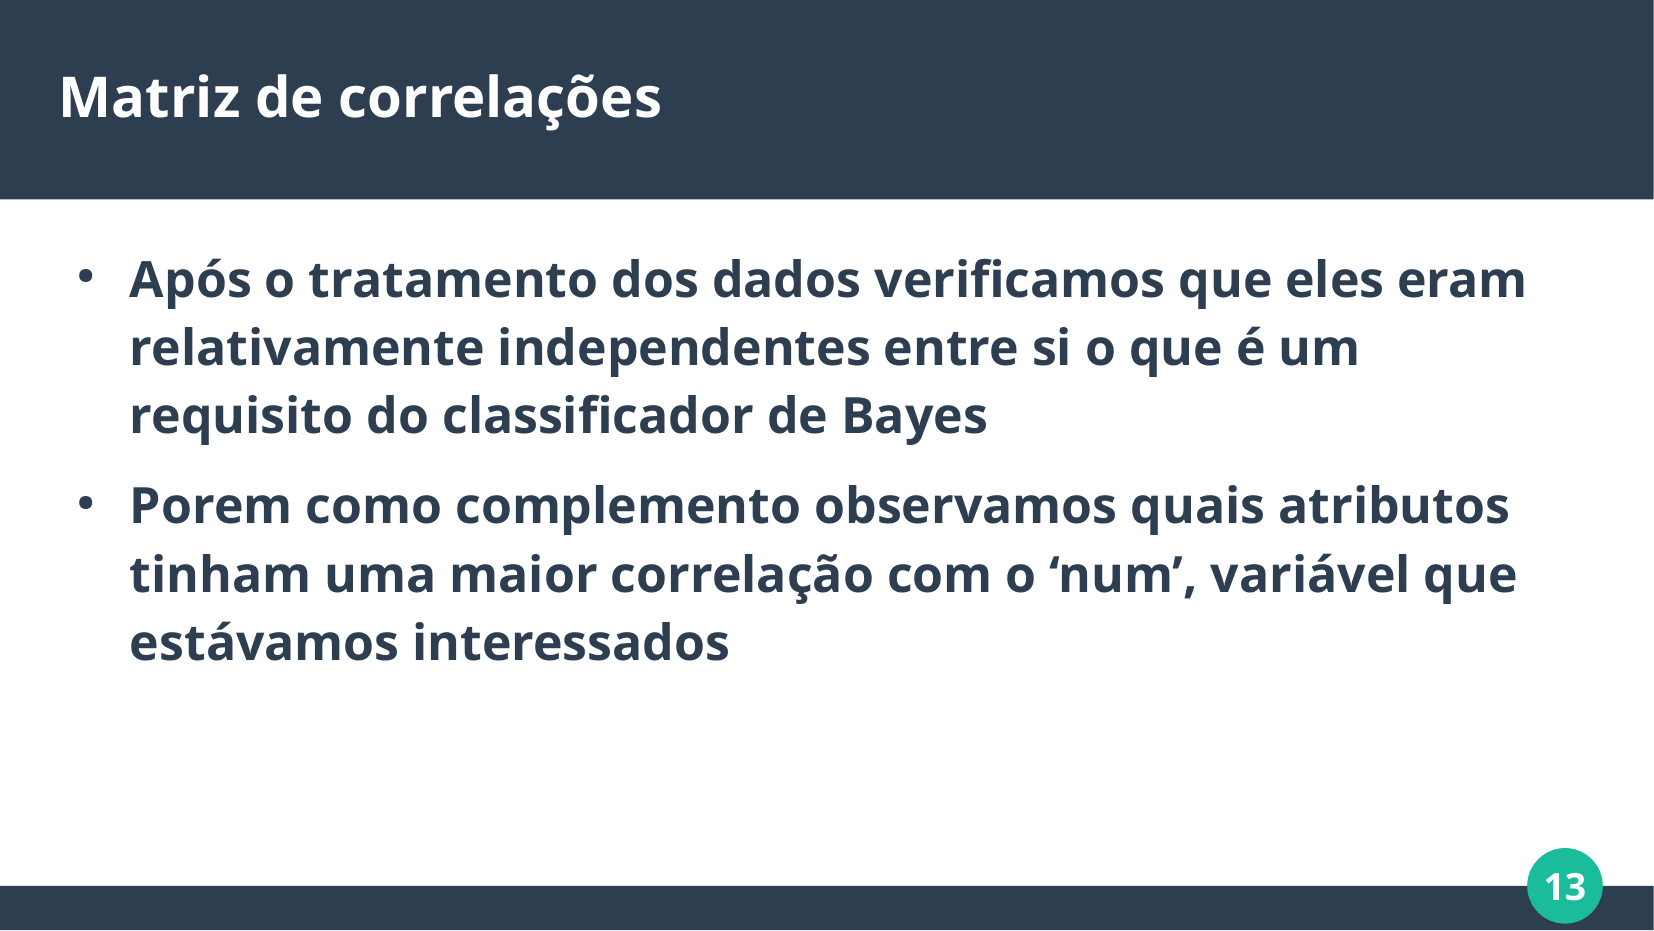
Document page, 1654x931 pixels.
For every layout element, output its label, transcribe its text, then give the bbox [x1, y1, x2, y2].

list Após o tratamento dos dados verificamos que eles eram relativamente independentes entre si o que é um requisito do classificador de Bayes Porem como complemento observamos quais atributos tinham uma maior correlação com o ‘num’, variável que estávamos interessados [59, 243, 1595, 864]
title Matriz de correlações [59, 37, 1595, 155]
